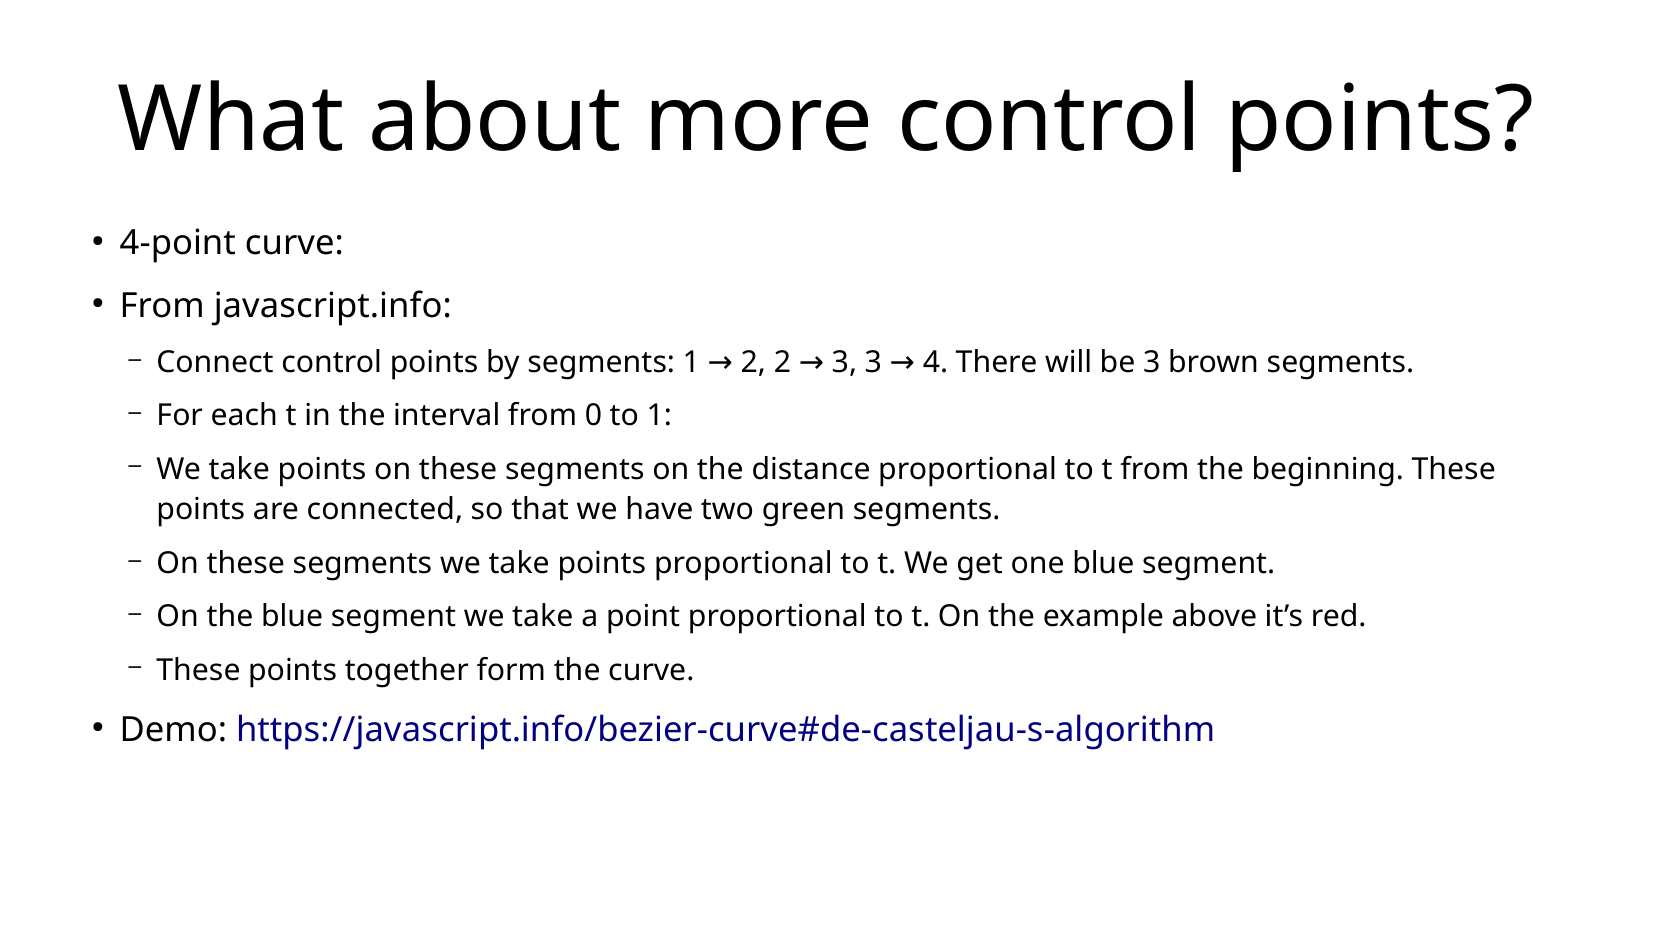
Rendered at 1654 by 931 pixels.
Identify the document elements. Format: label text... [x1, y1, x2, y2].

list 4-point curve: From javascript.info: Connect control points by segments: 1 → 2, 2 → 3, 3 → 4. There will be 3 brown segments. For each t in the interval from 0 to 1: We take points on these segments on the distance proportional to t from the beginning. These points are connected, so that we have two green segments. On these segments we take points proportional to t. We get one blue segment. On the blue segment we take a point proportional to t. On the example above it’s red. These points together form the curve. Demo: https://javascript.info/bezier-curve#de-casteljau-s-algorithm [82, 217, 1571, 758]
title What about more control points? [82, 37, 1571, 193]
